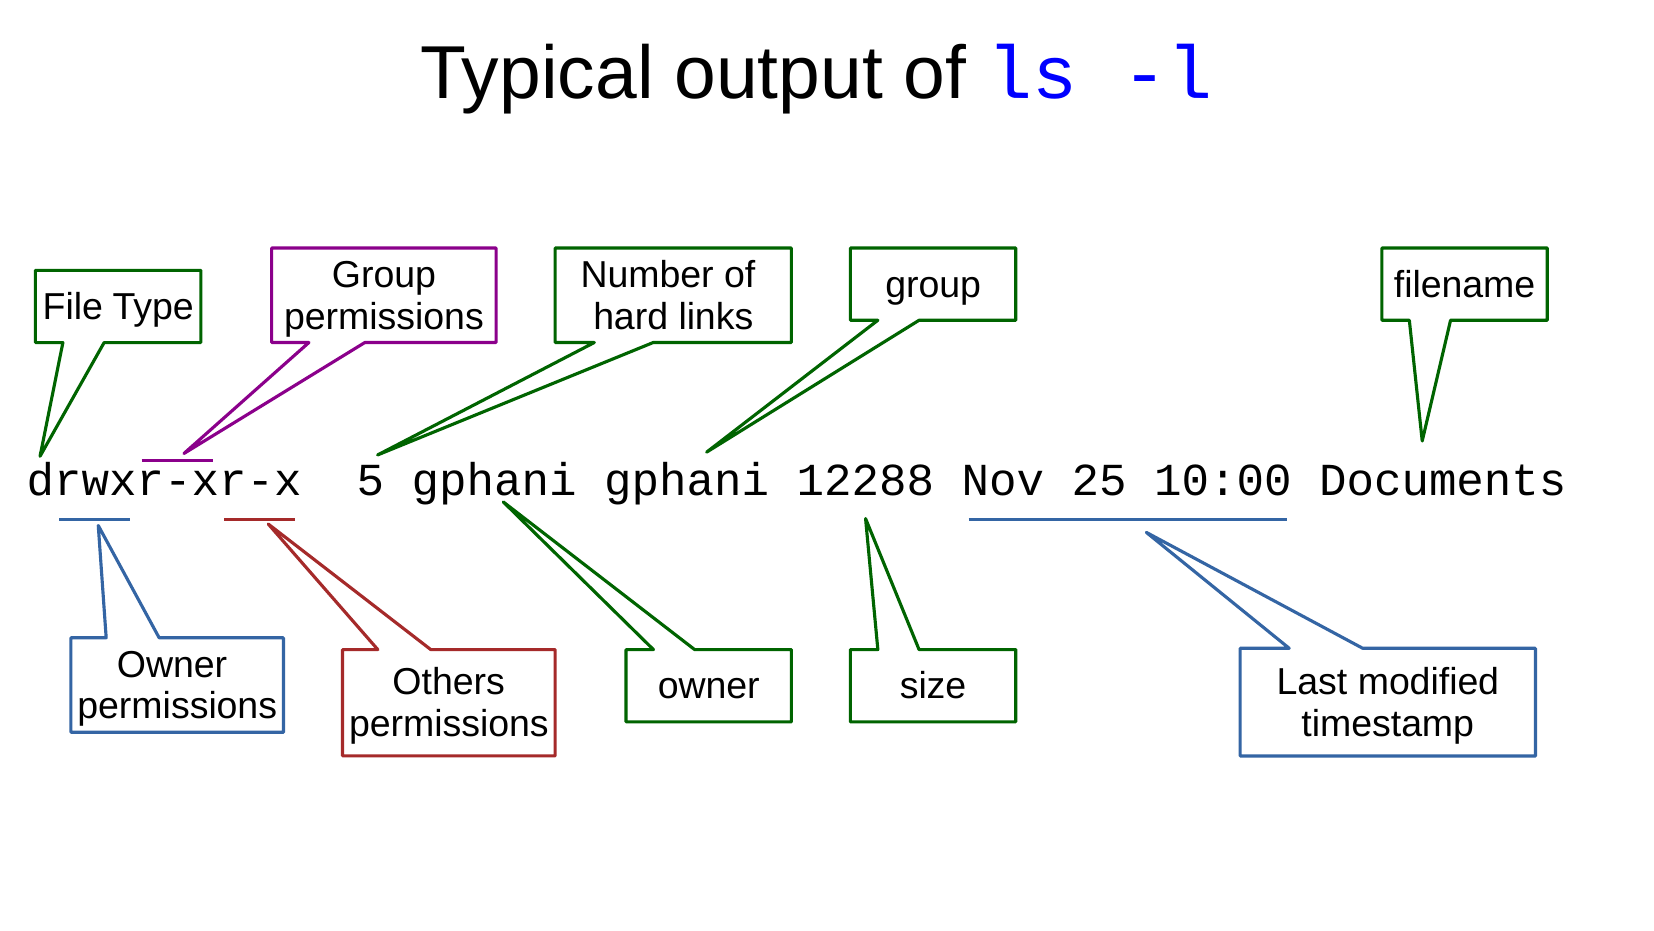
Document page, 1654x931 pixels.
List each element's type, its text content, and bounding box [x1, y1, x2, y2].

text_box Last modified timestamp [1146, 532, 1536, 756]
text_box drwxr-xr-x 5 gphani gphani 12288 Nov 25 10:00 Documents [11, 450, 1642, 579]
text_box Others permissions [268, 524, 556, 756]
text_box File Type [35, 270, 201, 457]
text_box size [850, 518, 1016, 722]
text_box group [706, 248, 1016, 453]
text_box owner [503, 501, 792, 722]
text_box Number of hard links [377, 248, 792, 455]
text_box Owner permissions [70, 525, 284, 733]
text_box Typical output of ls -l [289, 23, 1388, 132]
text_box Group permissions [183, 248, 497, 454]
text_box filename [1381, 248, 1548, 441]
